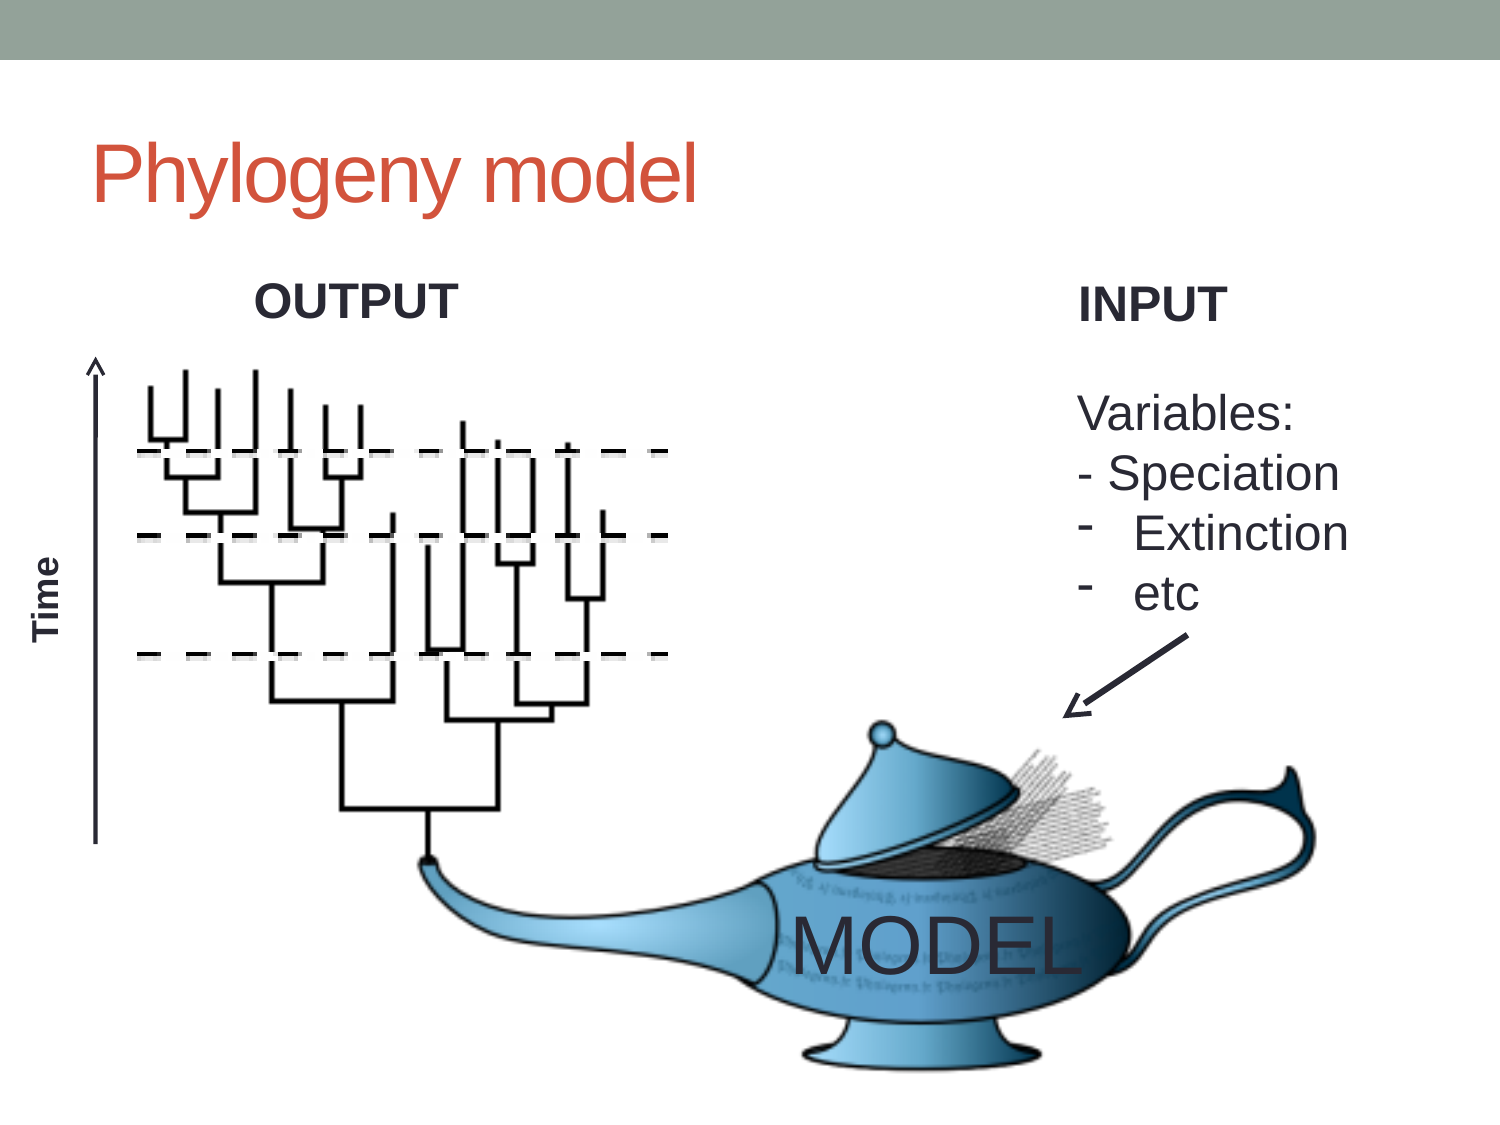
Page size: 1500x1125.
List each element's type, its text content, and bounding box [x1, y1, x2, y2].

picture [95, 349, 1387, 1082]
text_box Variables: - Speciation Extinction etc [1062, 373, 1481, 628]
text_box INPUT [1063, 263, 1243, 339]
text_box OUTPUT [238, 261, 474, 337]
text_box Time [13, 542, 74, 659]
text_box Model [718, 883, 1156, 999]
title Phylogeny model [75, 87, 1425, 250]
